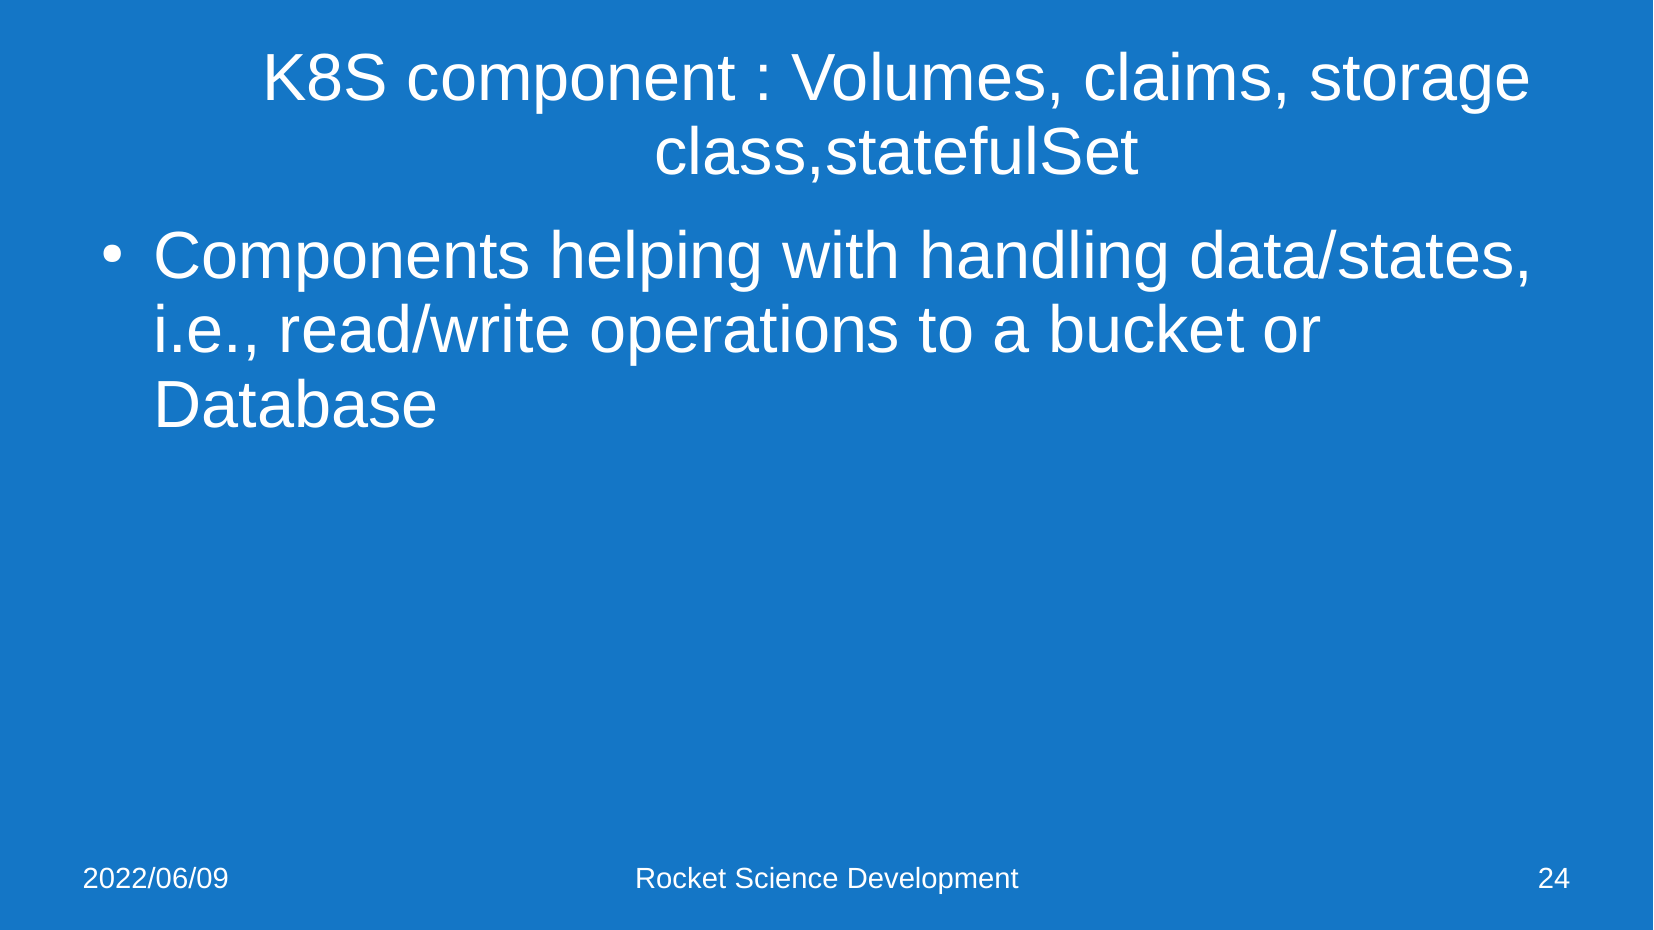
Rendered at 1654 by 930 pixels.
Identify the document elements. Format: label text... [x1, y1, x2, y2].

list Components helping with handling data/states, i.e., read/write operations to a bucket or Database [82, 217, 1571, 757]
title K8S component : Volumes, claims, storage class,statefulSet [82, 36, 1571, 193]
